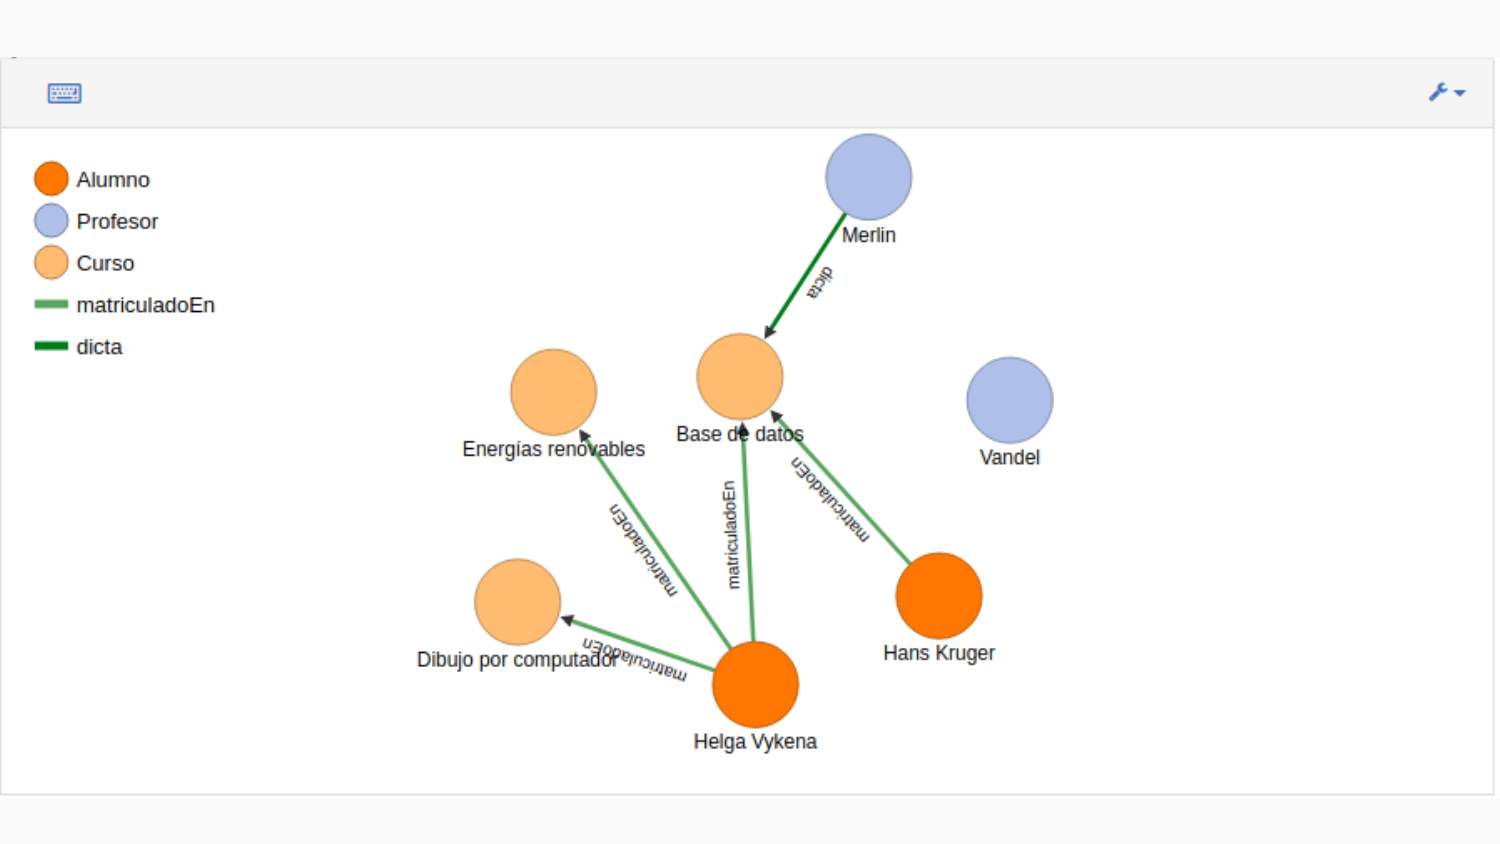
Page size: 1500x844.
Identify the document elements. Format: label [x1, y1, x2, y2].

picture [0, 57, 1500, 799]
